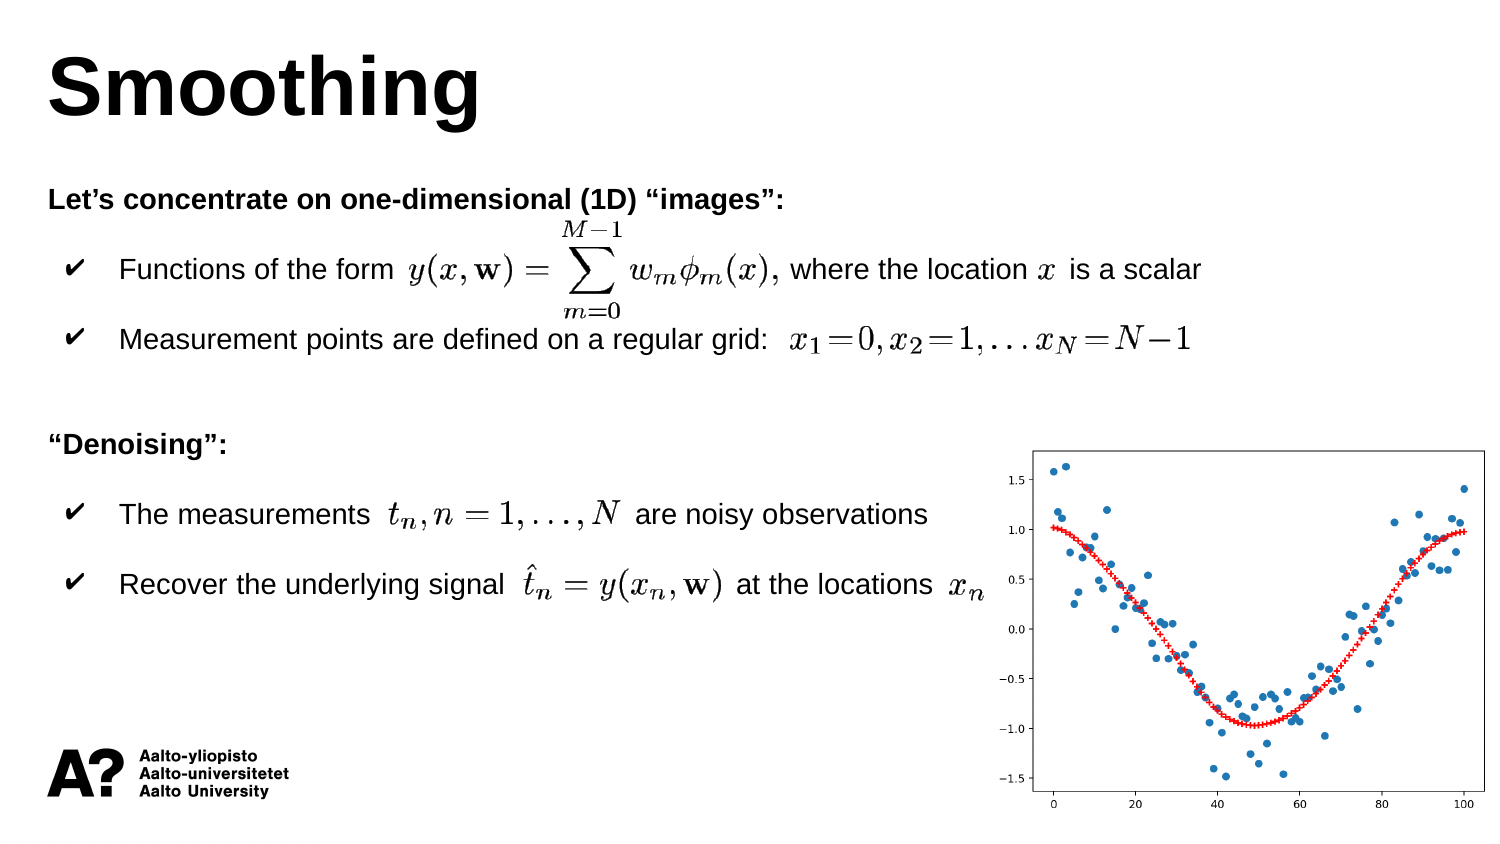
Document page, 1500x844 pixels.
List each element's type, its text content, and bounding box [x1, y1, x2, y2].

list Let’s concentrate on one-dimensional (1D) “images”: Functions of the form where the location is a scalar Measurement points are defined on a regular grid: “Denoising”: The measurements are noisy observations Recover the underlying signal at the locations [48, 180, 1375, 717]
picture [942, 443, 1492, 818]
picture [382, 488, 731, 636]
picture [402, 205, 1198, 384]
picture [0, 702, 337, 844]
list Smoothing [47, 32, 1442, 197]
picture [1031, 246, 1064, 286]
